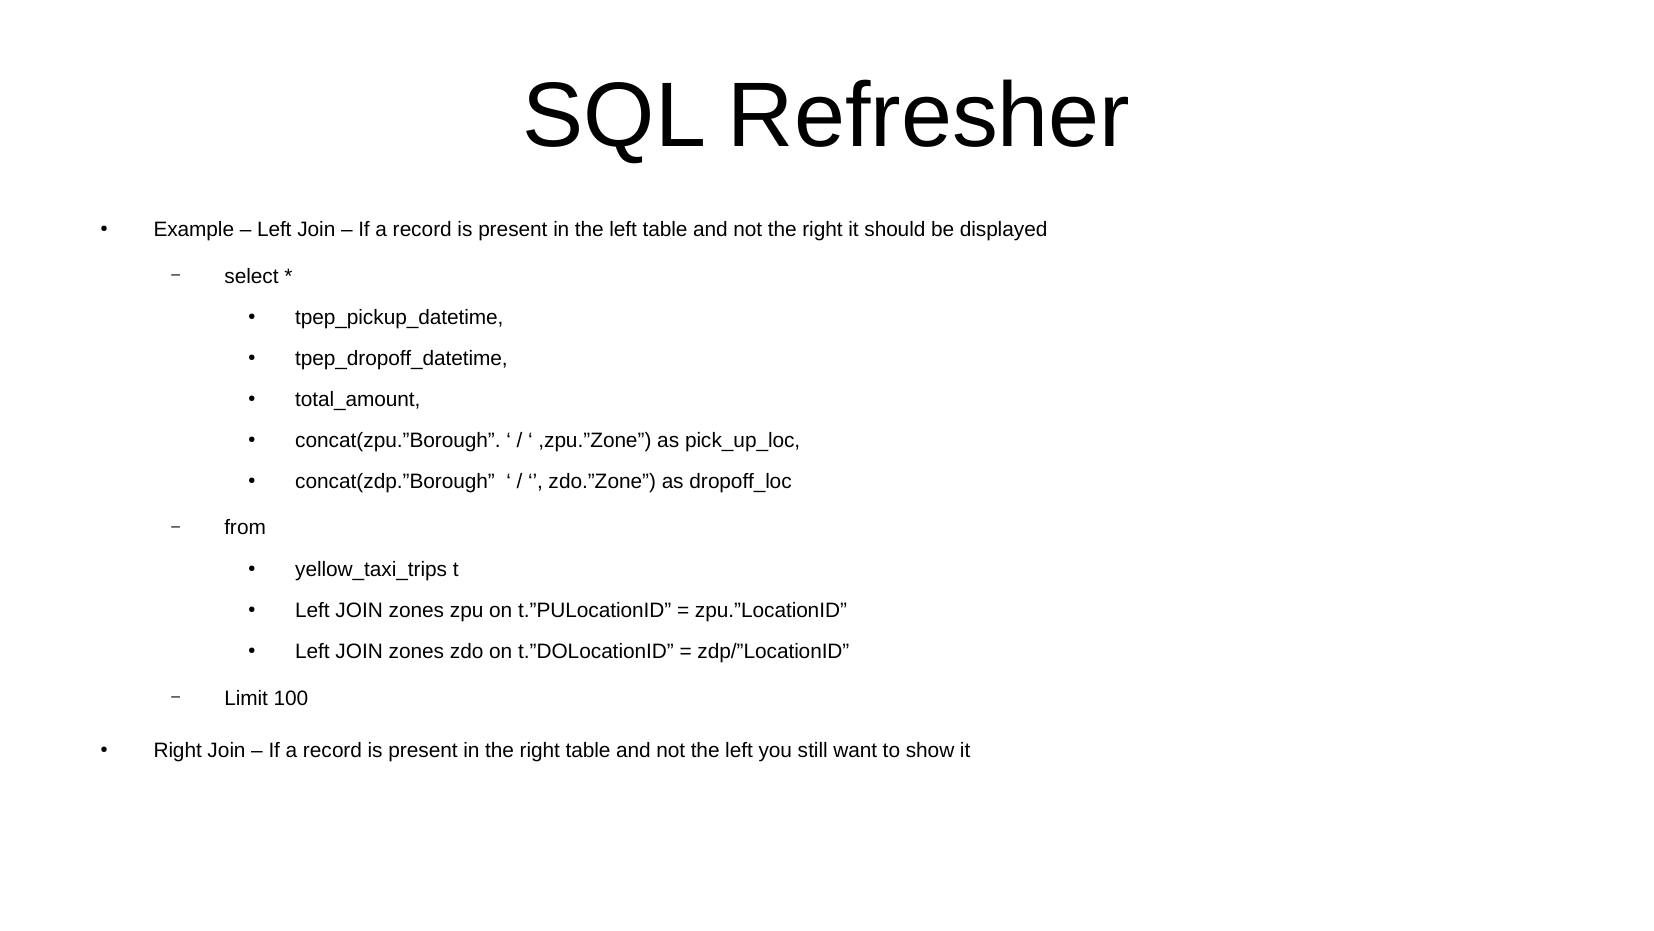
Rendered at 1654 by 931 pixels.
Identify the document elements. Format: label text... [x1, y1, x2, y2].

title SQL Refresher [82, 37, 1571, 193]
list Example – Left Join – If a record is present in the left table and not the right it should be displayed select * tpep_pickup_datetime, tpep_dropoff_datetime, total_amount, concat(zpu.”Borough”. ‘ / ‘ ,zpu.”Zone”) as pick_up_loc, concat(zdp.”Borough” ‘ / ‘’, zdo.”Zone”) as dropoff_loc from yellow_taxi_trips t Left JOIN zones zpu on t.”PULocationID” = zpu.”LocationID” Left JOIN zones zdo on t.”DOLocationID” = zdp/”LocationID” Limit 100 Right Join – If a record is present in the right table and not the left you still want to show it [82, 217, 1636, 931]
